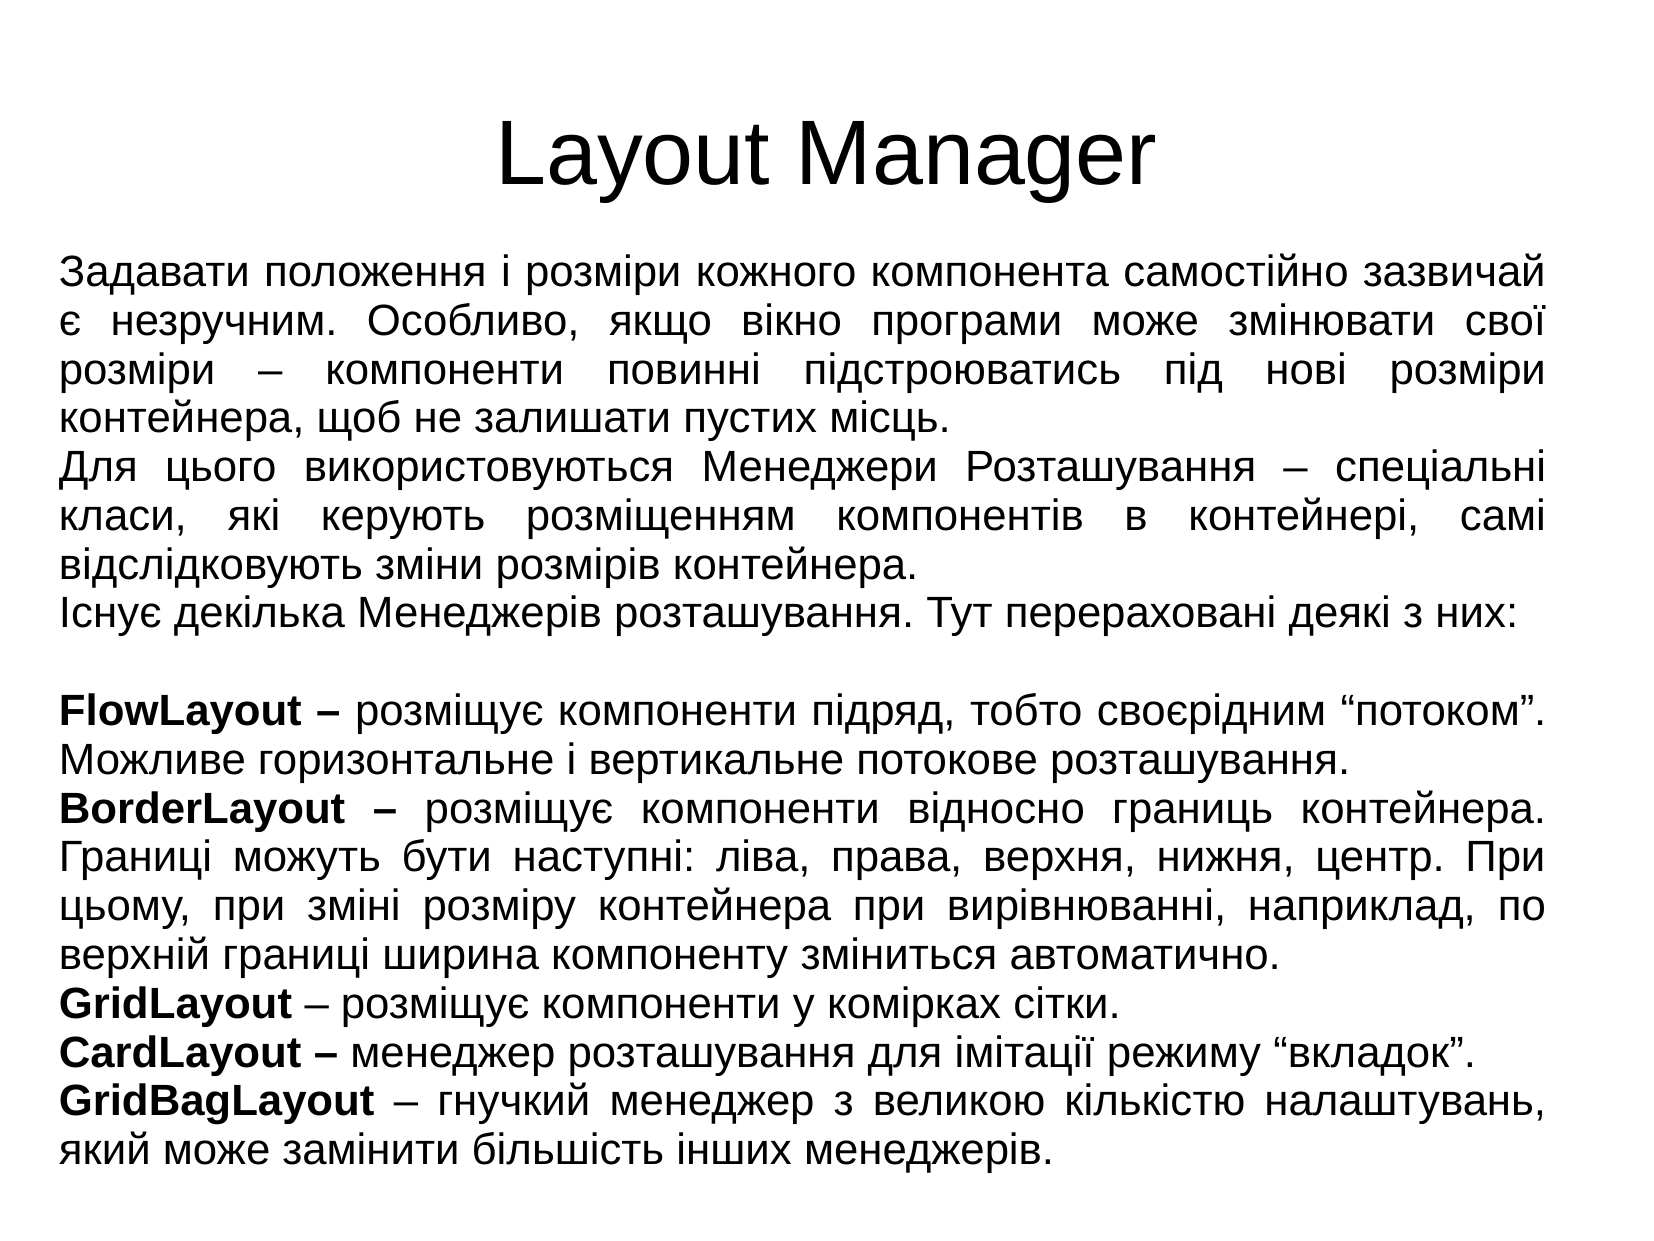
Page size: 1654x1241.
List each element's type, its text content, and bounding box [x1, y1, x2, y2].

subtitle Задавати положення і розміри кожного компонента самостійно зазвичай є незручним. Особливо, якщо вікно програми може змінювати свої розміри – компоненти повинні підстроюватись під нові розміри контейнера, щоб не залишати пустих місць. Для цього використовуються Менеджери Розташування – спеціальні класи, які керують розміщенням компонентів в контейнері, самі відслідковують зміни розмірів контейнера. Існує декілька Менеджерів розташування. Тут перераховані деякі з них: FlowLayout – розміщує компоненти підряд, тобто своєрідним “потоком”. Можливе горизонтальне і вертикальне потокове розташування. BorderLayout – розміщує компоненти відносно границь контейнера. Границі можуть бути наступні: ліва, права, верхня, нижня, центр. При цьому, при зміні розміру контейнера при вирівнюванні, наприклад, по верхній границі ширина компоненту зміниться автоматично. GridLayout – розміщує компоненти у комірках сітки. CardLayout – менеджер розташування для імітації режиму “вкладок”. GridBagLayout – гнучкий менеджер з великою кількістю налаштувань, який може замінити більшість інших менеджерів. [59, 246, 1548, 1174]
title Layout Manager [82, 49, 1571, 257]
